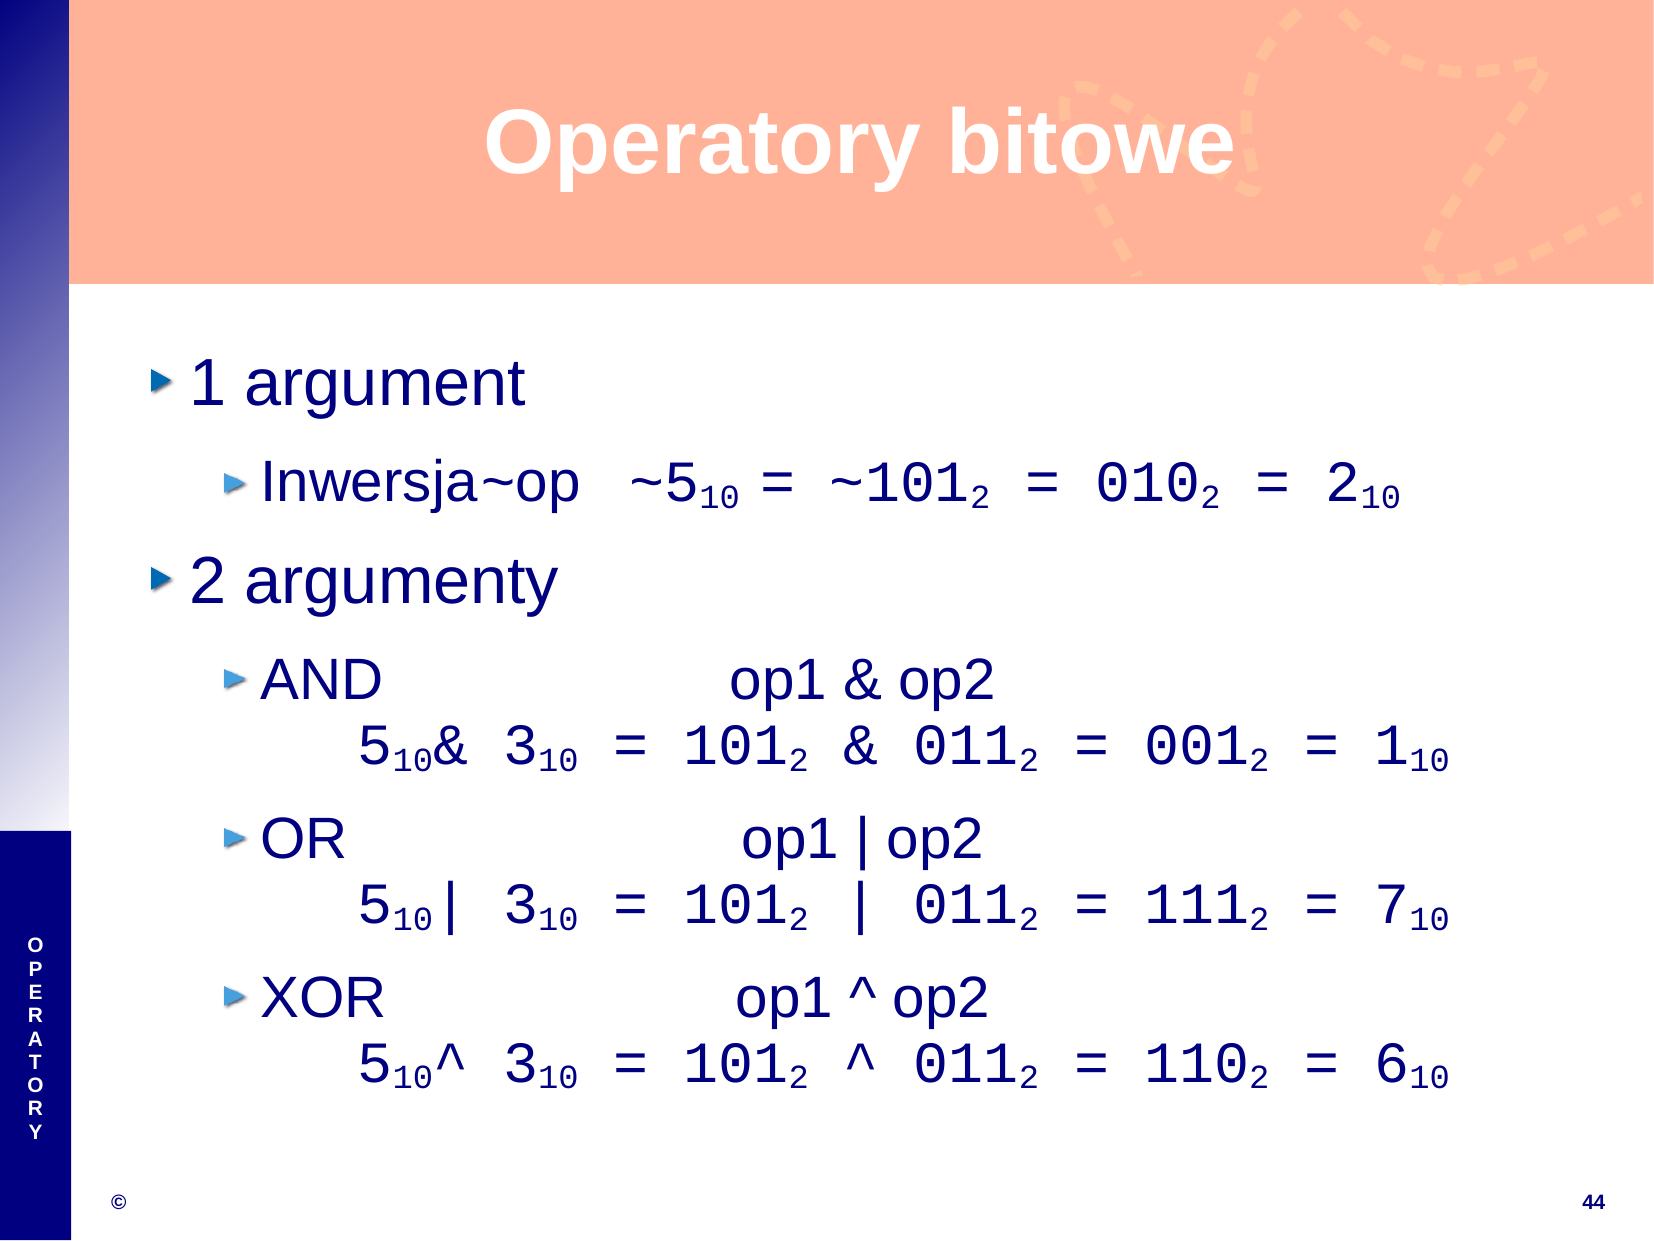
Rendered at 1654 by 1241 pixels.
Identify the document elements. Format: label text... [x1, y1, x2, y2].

title Operatory bitowe [104, 37, 1617, 246]
text_box O P E R A T O R Y [0, 830, 71, 1241]
list 1 argument Inwersja ~op ~510 = ~1012 = 0102 = 210 2 argumenty AND op1 & op2 510& 310 = 1012 & 0112 = 0012 = 110 OR op1 | op2 510| 310 = 1012 | 0112 = 1112 = 710 XOR op1 ^ op2 510^ 310 = 1012 ^ 0112 = 1102 = 610 [118, 344, 1603, 1169]
